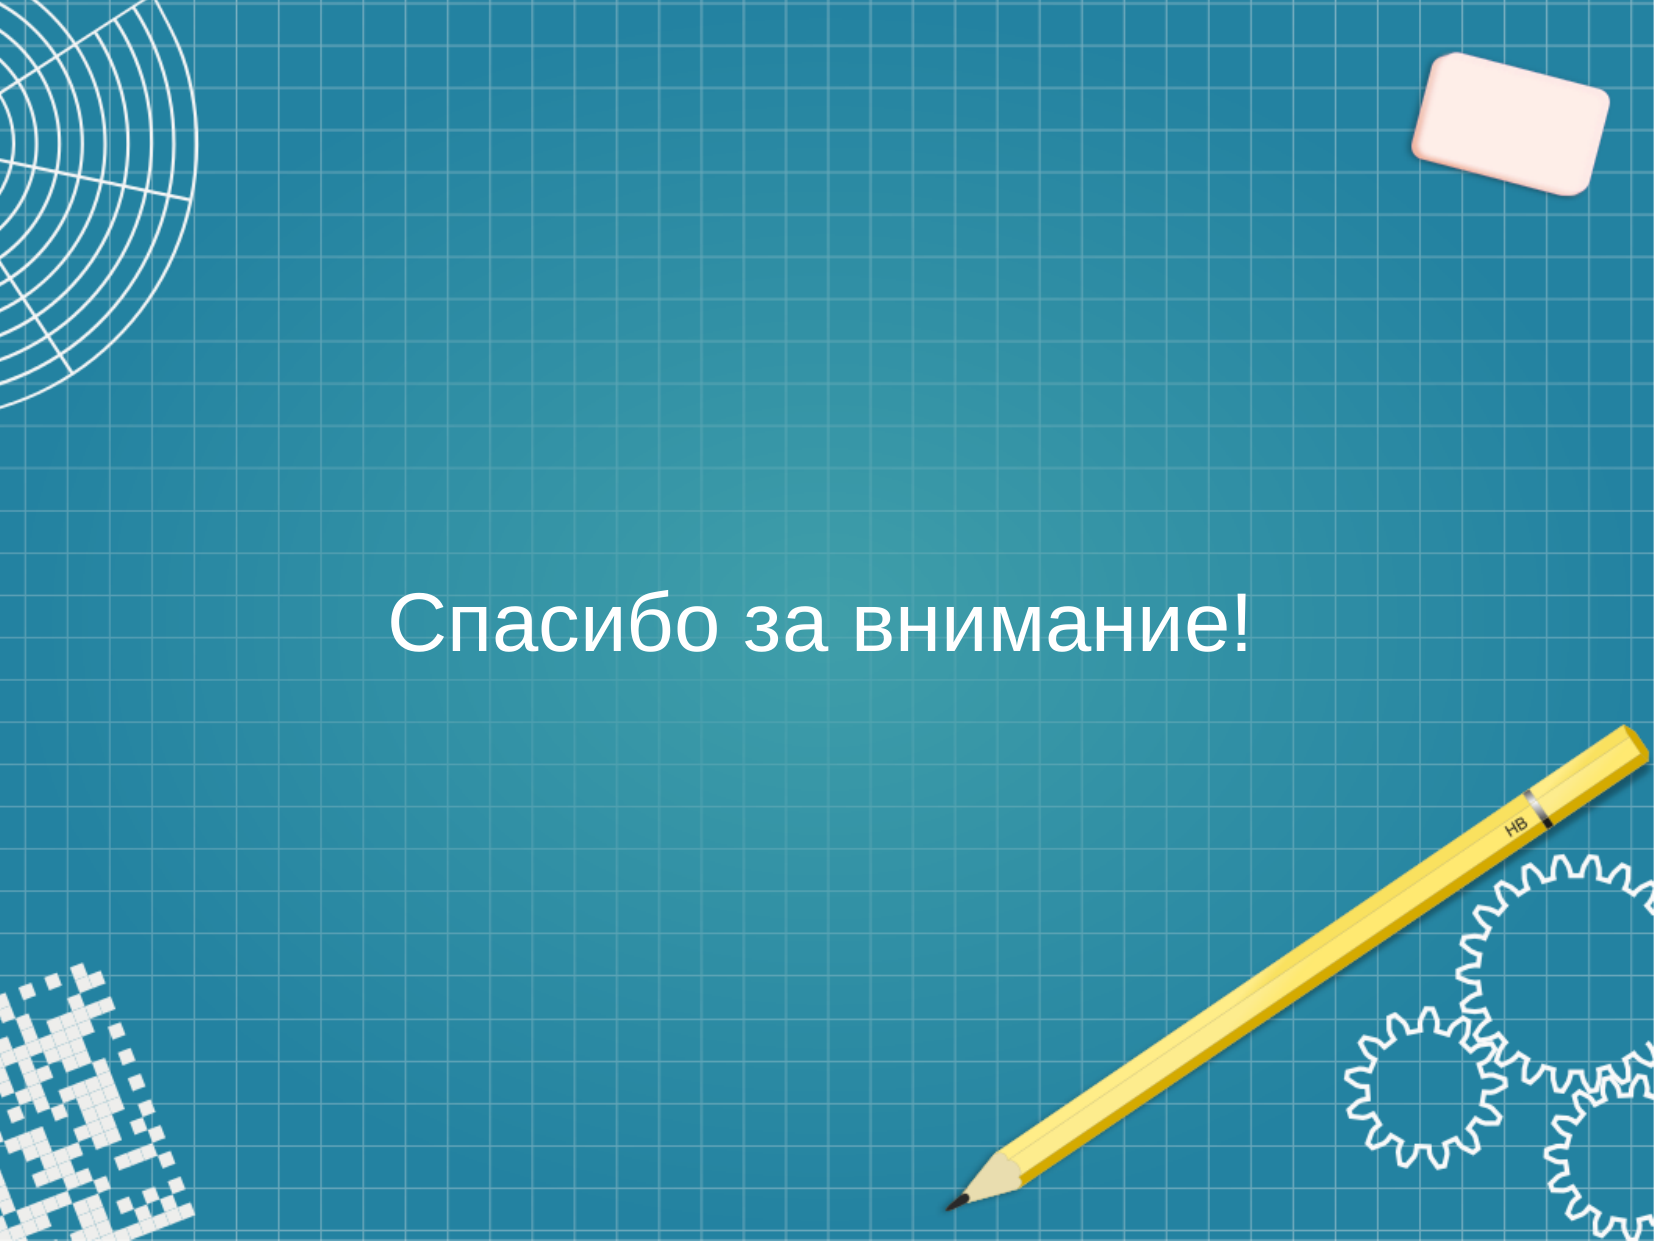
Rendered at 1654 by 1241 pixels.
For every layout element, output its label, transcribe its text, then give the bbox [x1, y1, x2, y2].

picture [0, 0, 1654, 1241]
title Спасибо за внимание! [70, 519, 1571, 727]
